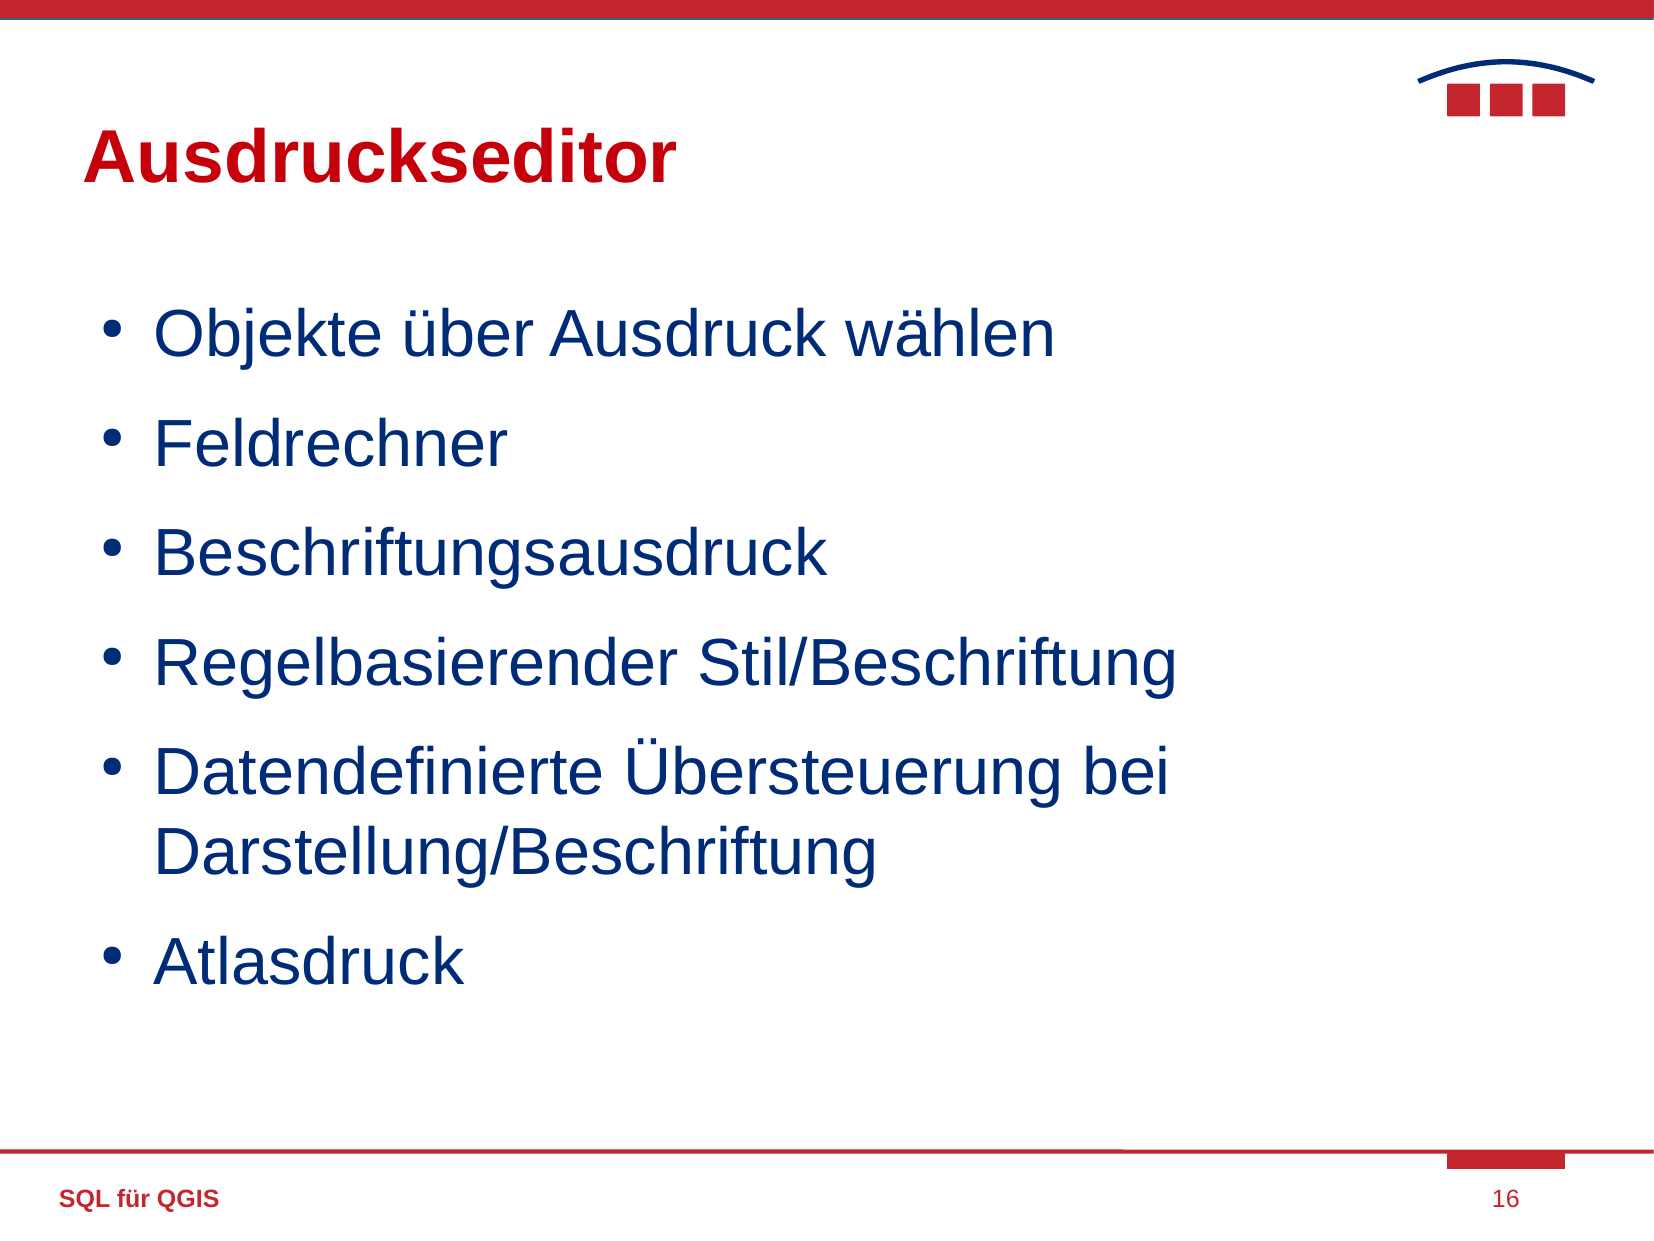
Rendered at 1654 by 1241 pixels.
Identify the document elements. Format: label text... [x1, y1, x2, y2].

title Ausdruckseditor [82, 49, 1571, 257]
text_box <Foliennummer> [1446, 1182, 1565, 1223]
list Objekte über Ausdruck wählen Feldrechner Beschriftungsausdruck Regelbasierender Stil/Beschriftung Datendefinierte Übersteuerung bei Darstellung/Beschriftung Atlasdruck [82, 290, 1571, 1109]
